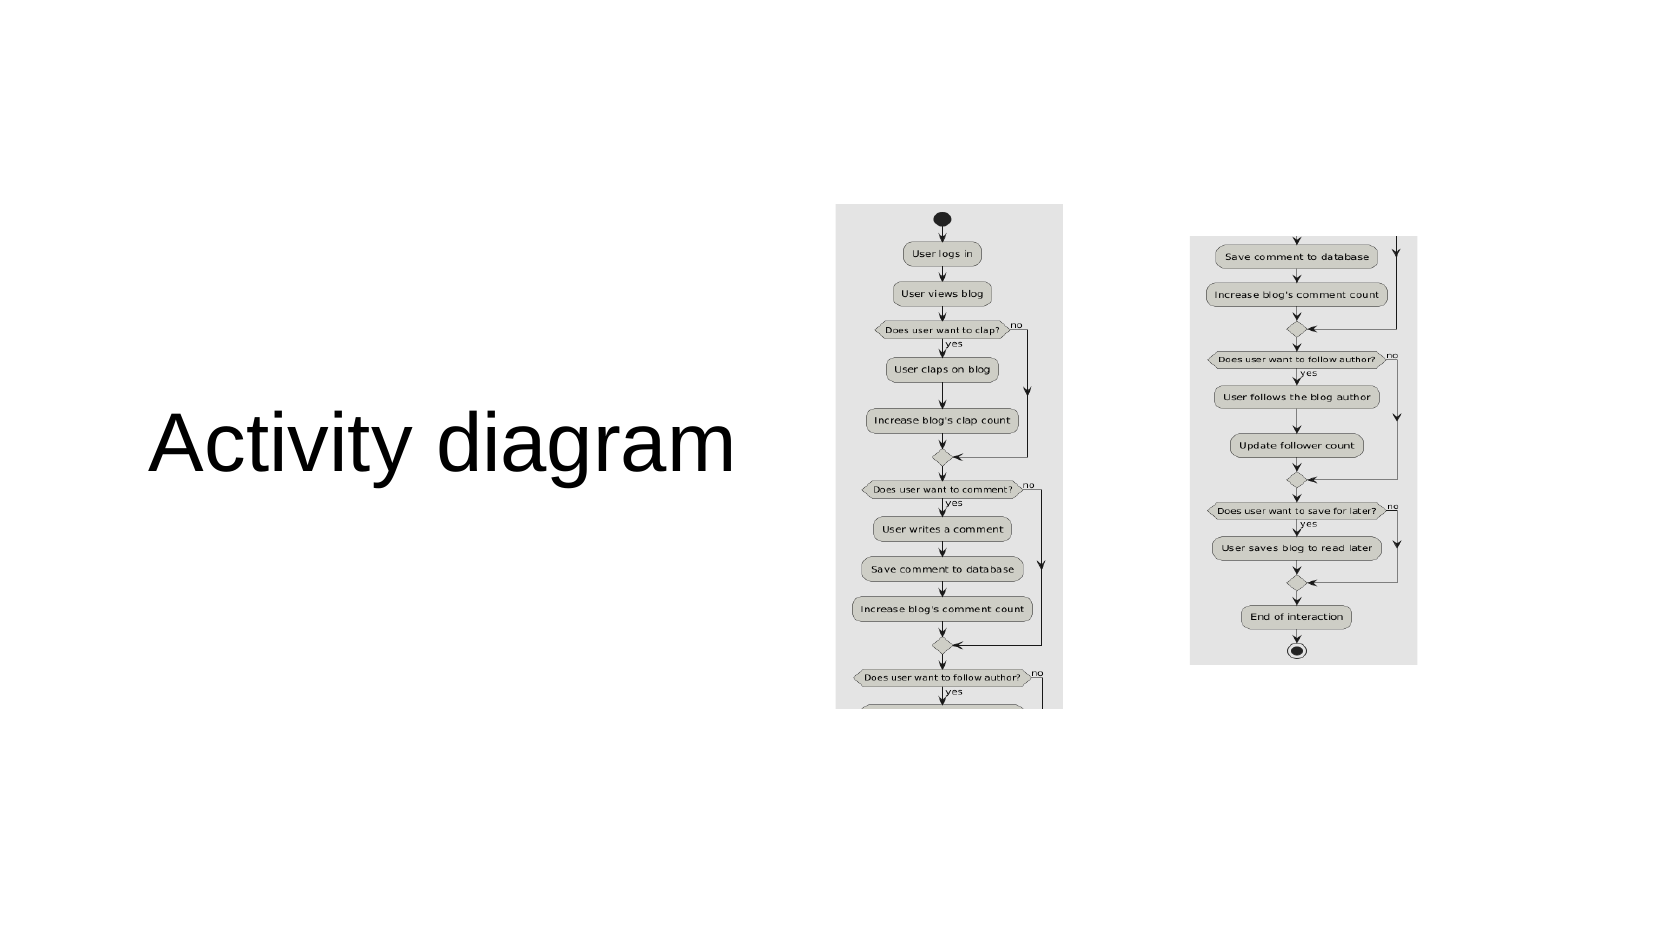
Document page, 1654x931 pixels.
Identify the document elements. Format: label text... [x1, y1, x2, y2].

title Activity diagram [147, 383, 739, 502]
picture [835, 204, 1063, 709]
picture [1189, 236, 1418, 665]
